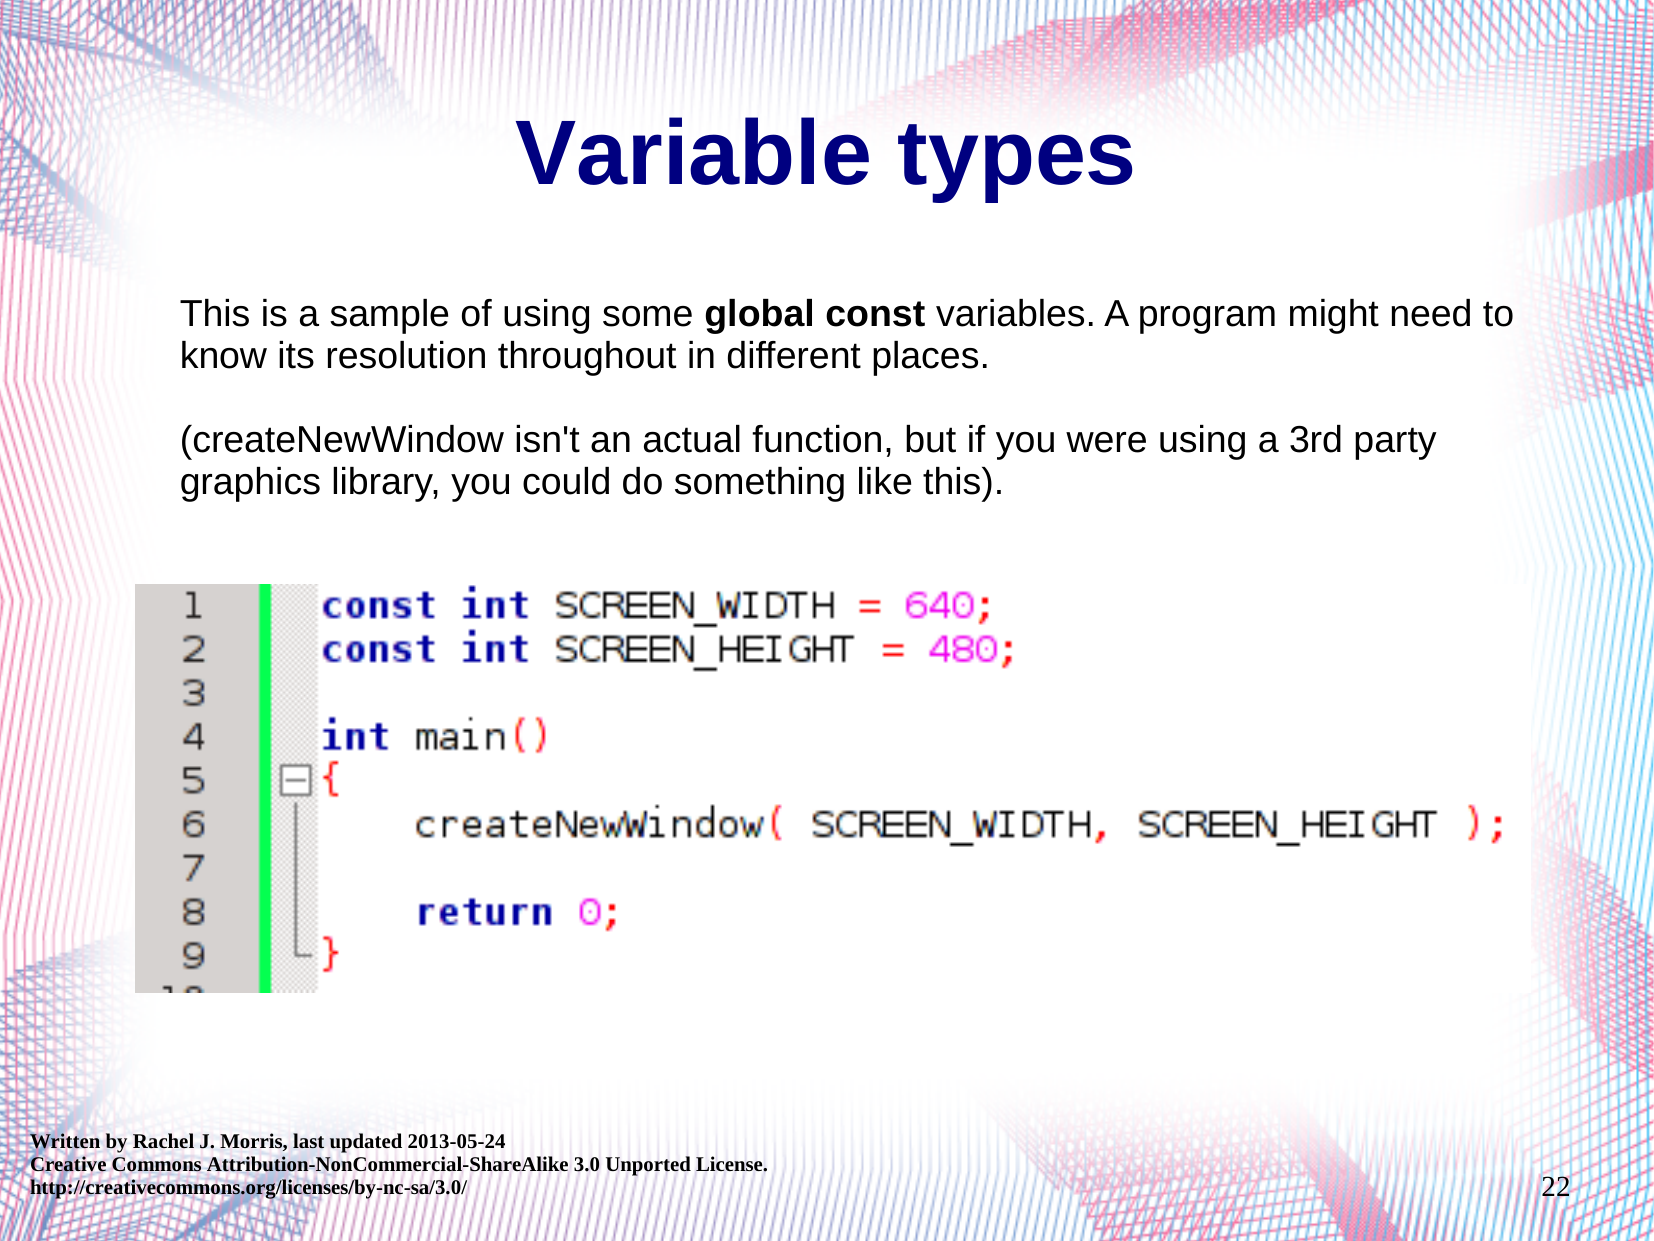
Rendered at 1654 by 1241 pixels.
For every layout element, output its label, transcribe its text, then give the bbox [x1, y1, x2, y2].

picture [0, 0, 1654, 1241]
text_box This is a sample of using some global const variables. A program might need to know its resolution throughout in different places. (createNewWindow isn't an actual function, but if you were using a 3rd party graphics library, you could do something like this). [165, 285, 1531, 510]
title Variable types [82, 49, 1571, 257]
